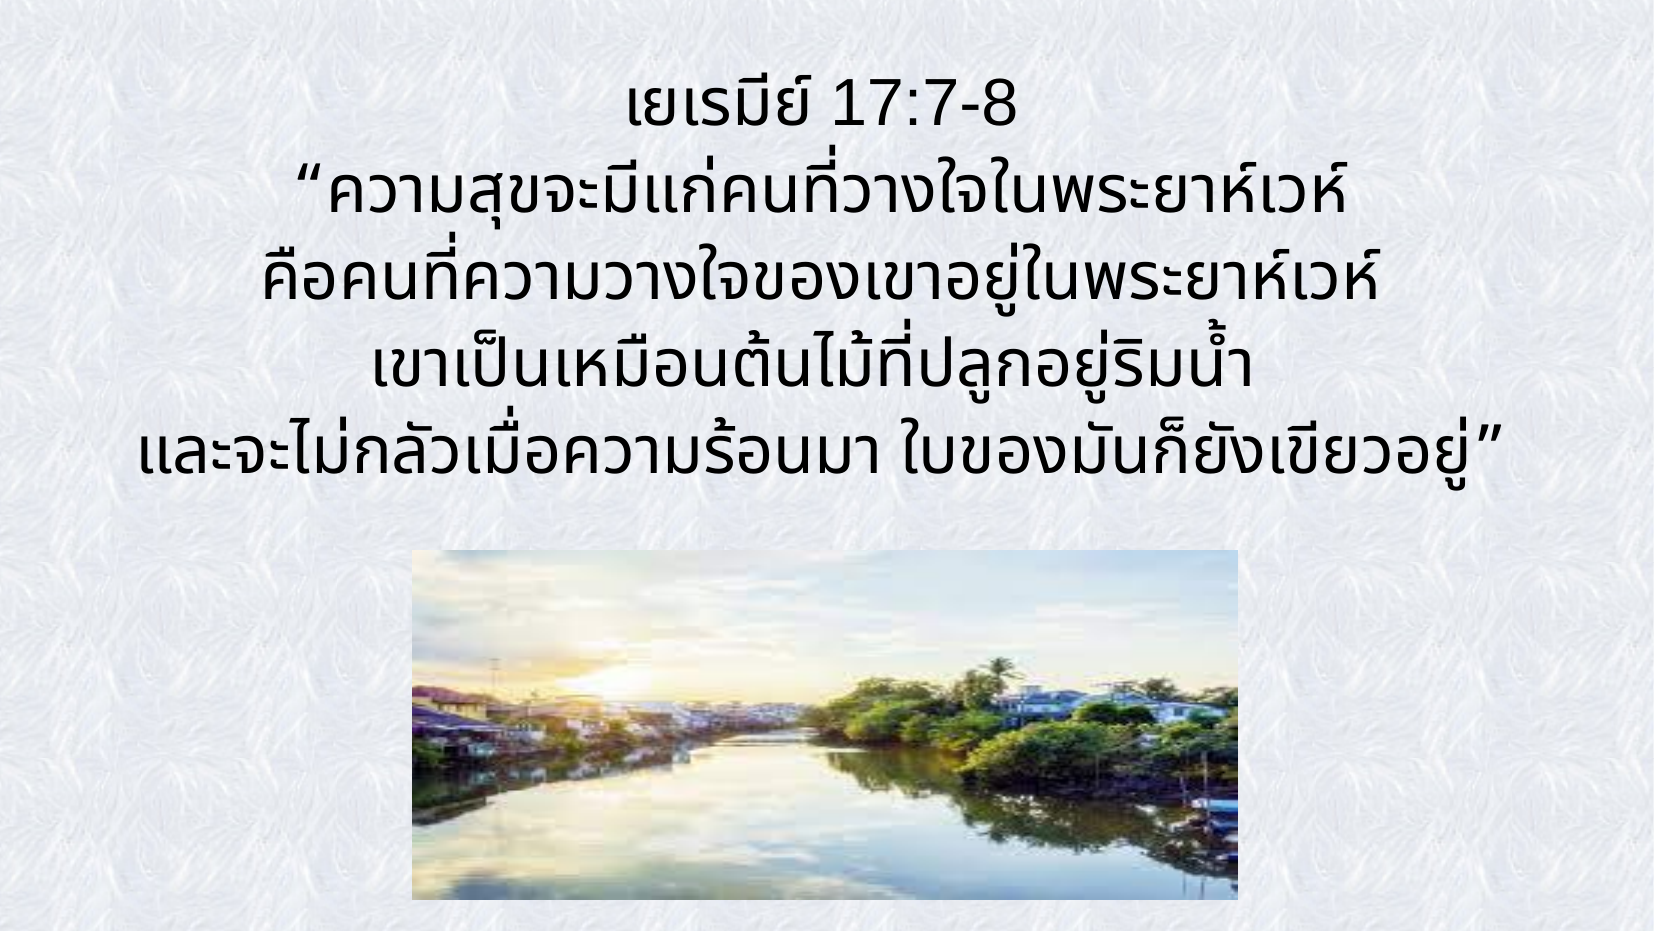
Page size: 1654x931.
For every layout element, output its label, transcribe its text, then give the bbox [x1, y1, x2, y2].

picture [0, 0, 1654, 931]
subtitle เยเรมีย์ 17:7-8 “ความสุขจะมีแก่คนที่วางใจในพระยาห์เวห์ คือคนที่ความวางใจของเขาอยู่ในพระยาห์เวห์ เขาเป็นเหมือนต้นไม้ที่ปลูกอยู่ริมน้ำ และจะไม่กลัวเมื่อความร้อนมา ใบของมันก็ยังเขียวอยู่” [76, 13, 1566, 553]
